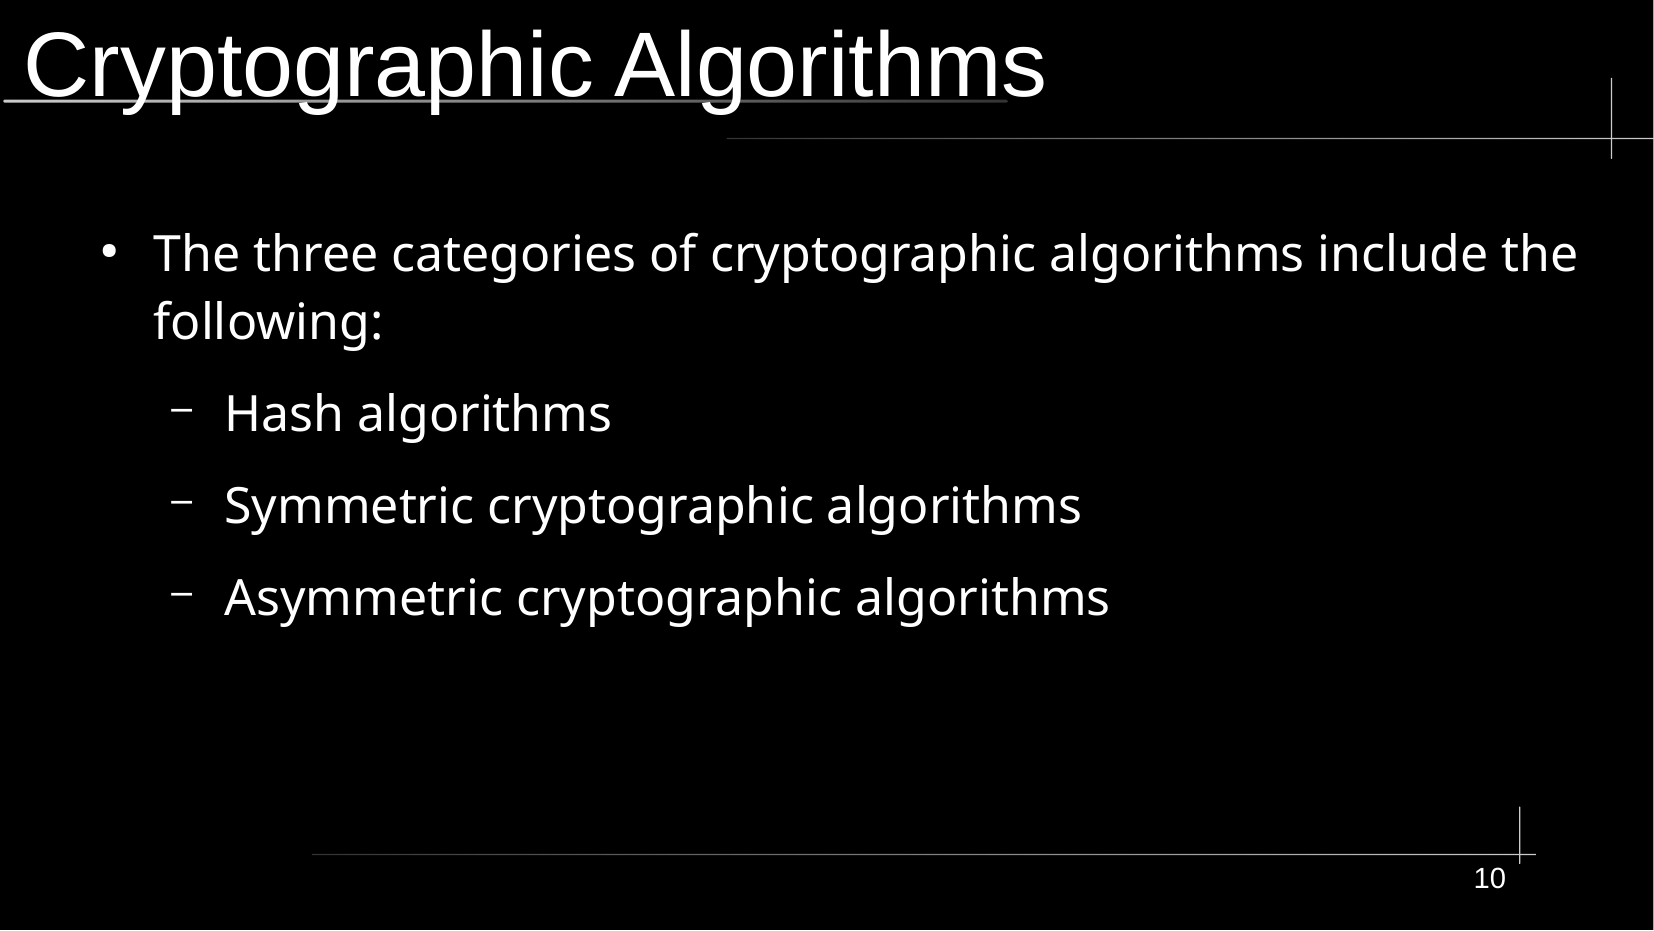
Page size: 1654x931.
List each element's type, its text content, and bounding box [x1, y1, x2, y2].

title Cryptographic Algorithms [23, 11, 1589, 119]
list The three categories of cryptographic algorithms include the following: Hash algorithms Symmetric cryptographic algorithms Asymmetric cryptographic algorithms [82, 217, 1592, 811]
